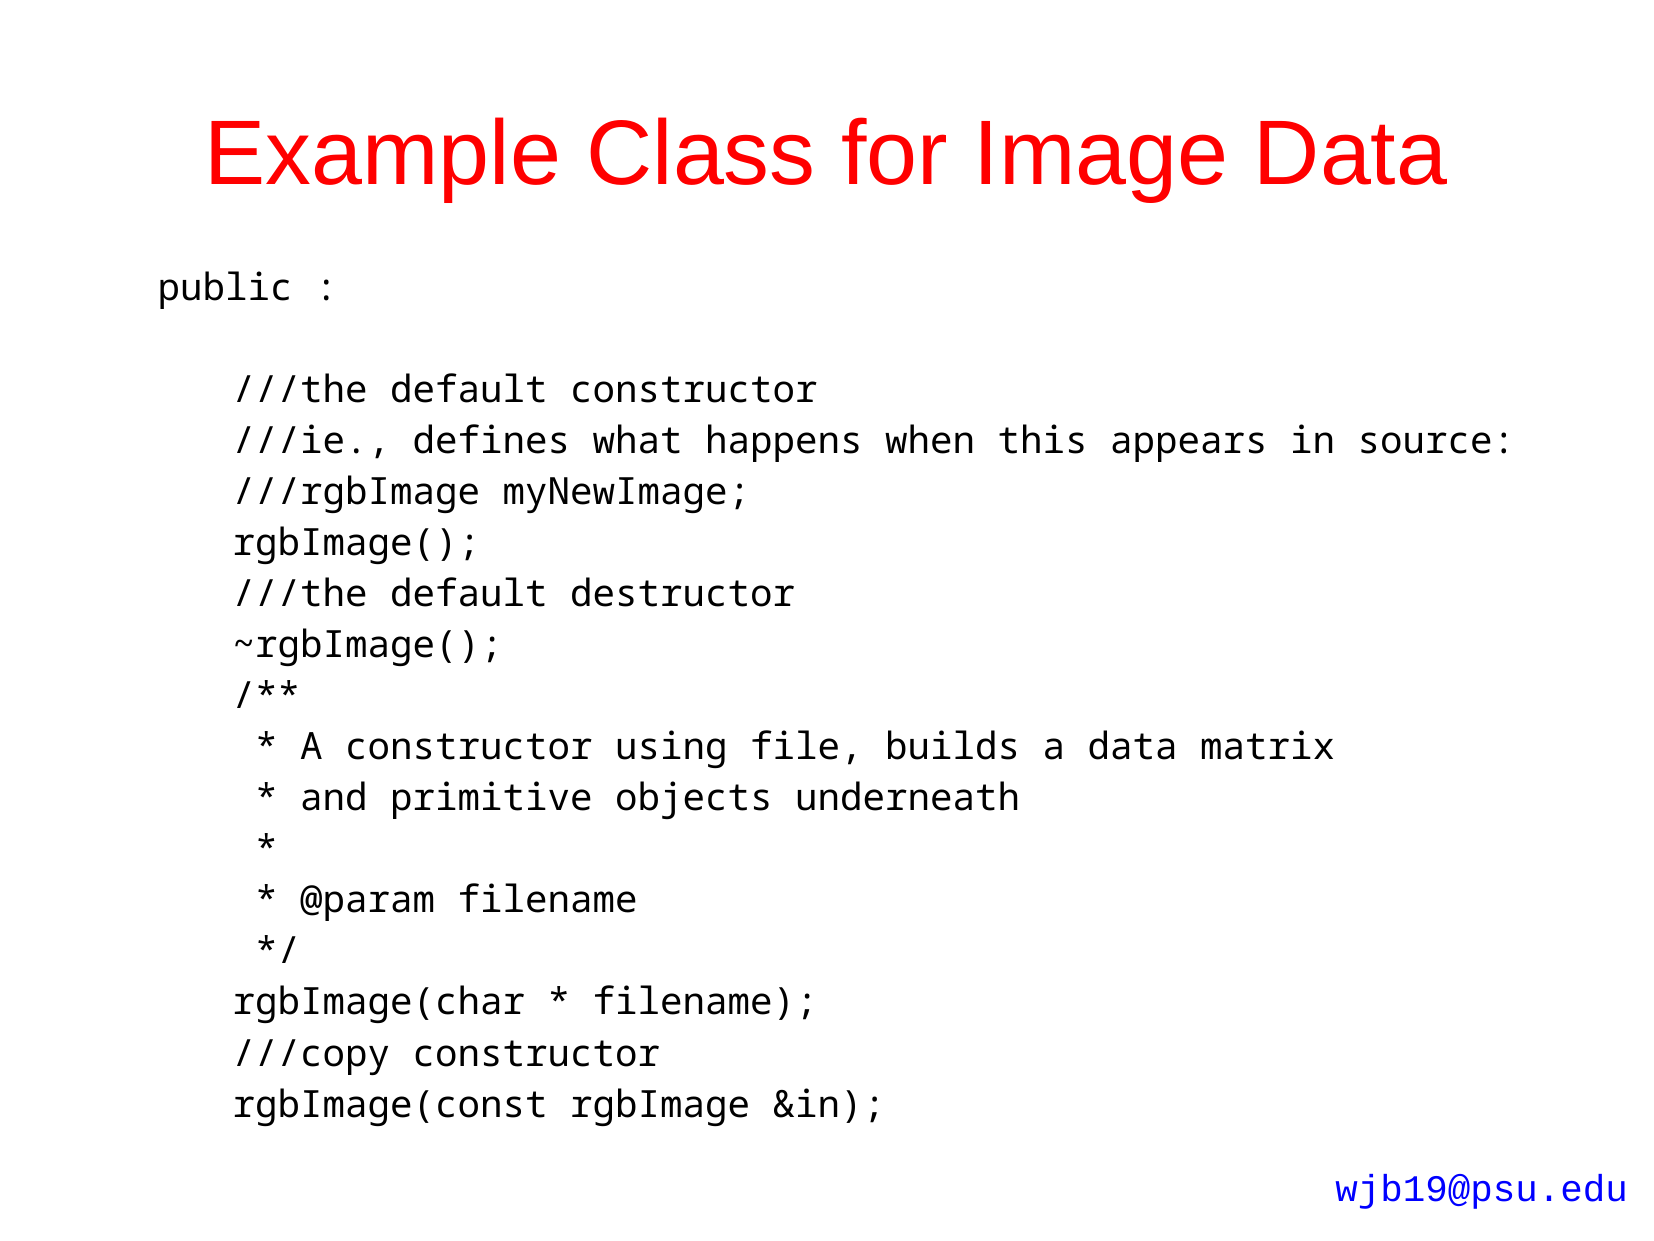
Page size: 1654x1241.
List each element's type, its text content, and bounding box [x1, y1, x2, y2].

title Example Class for Image Data [82, 49, 1571, 257]
subtitle public : ///the default constructor ///ie., defines what happens when this appears in source: ///rgbImage myNewImage; rgbImage(); ///the default destructor ~rgbImage(); /** * A constructor using file, builds a data matrix * and primitive objects underneath * * @param filename */ rgbImage(char * filename); ///copy constructor rgbImage(const rgbImage &in); [82, 260, 1571, 1080]
text_box wjb19@psu.edu [1320, 1162, 1643, 1220]
